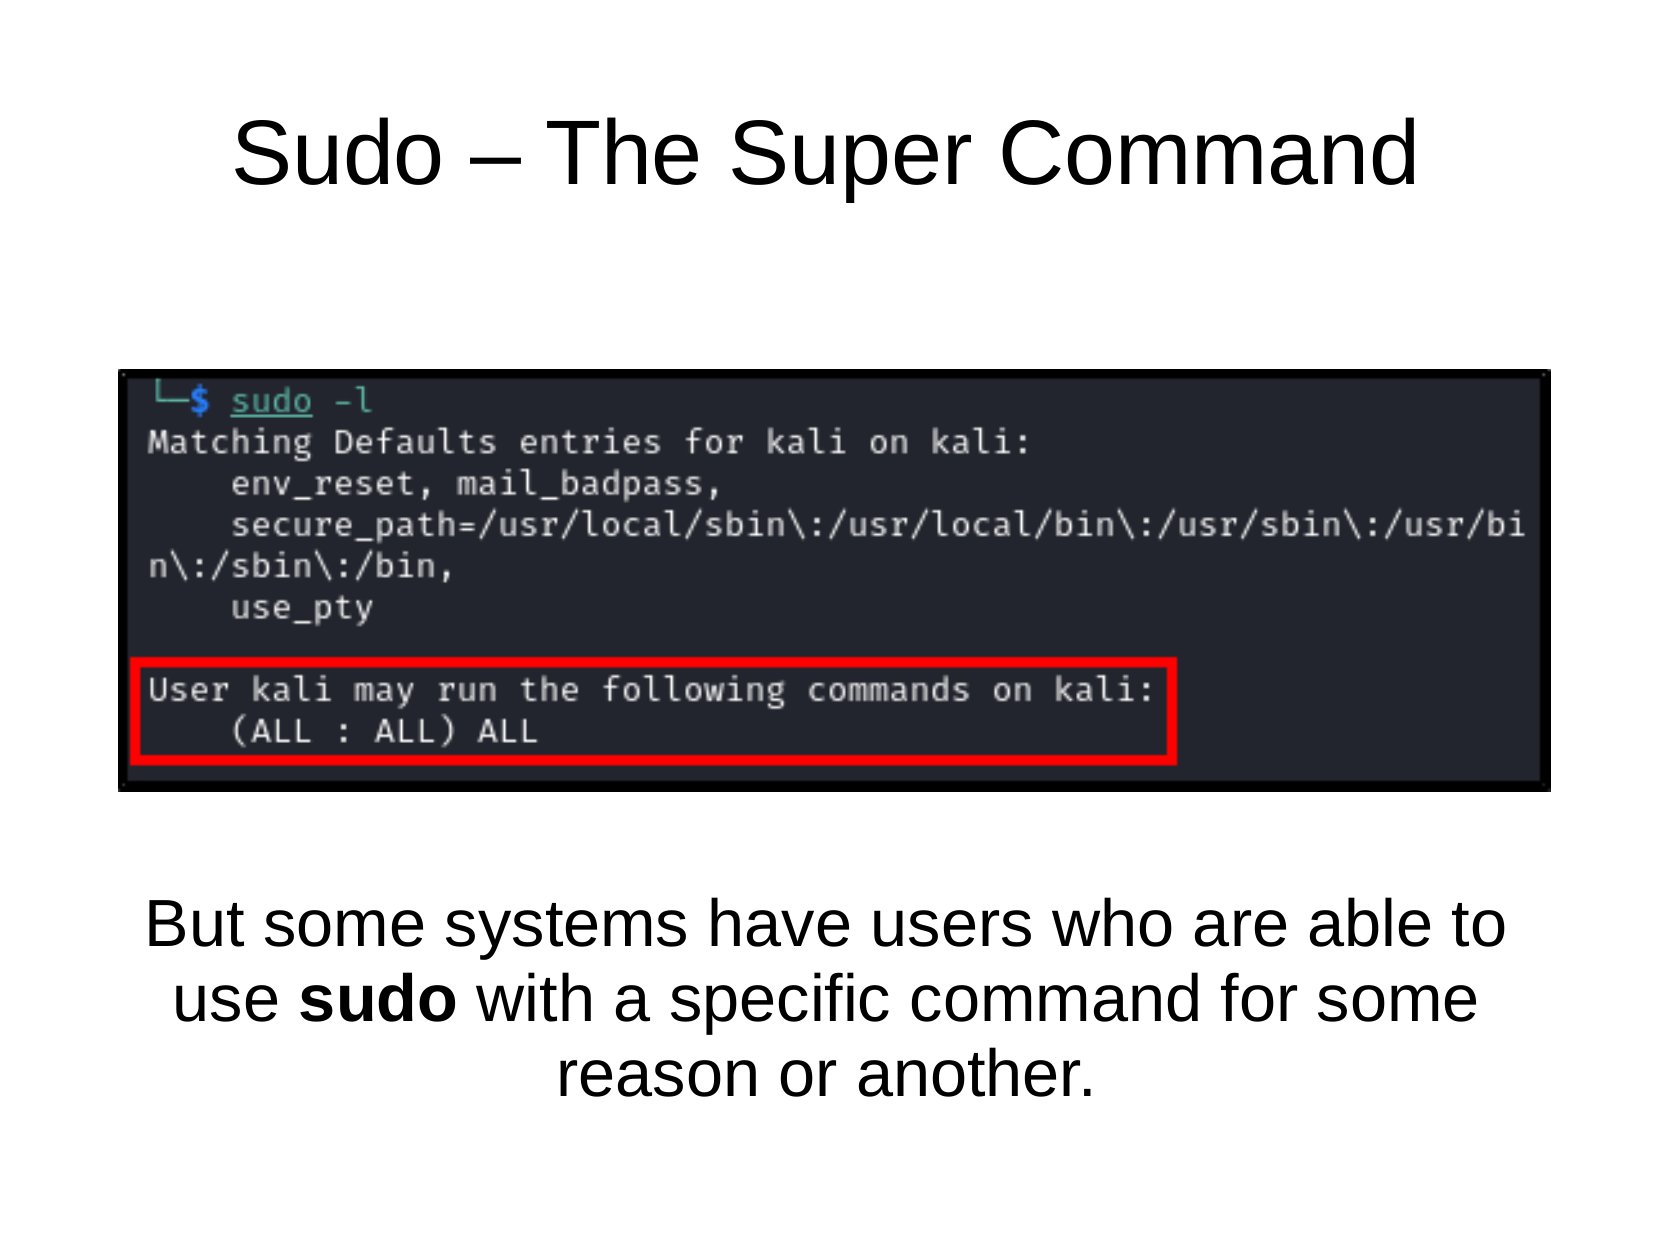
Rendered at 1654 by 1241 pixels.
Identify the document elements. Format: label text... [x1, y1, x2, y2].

title Sudo – The Super Command [82, 49, 1571, 257]
subtitle But some systems have users who are able to use sudo with a specific command for some reason or another. [82, 288, 1571, 1111]
picture [118, 369, 1551, 792]
